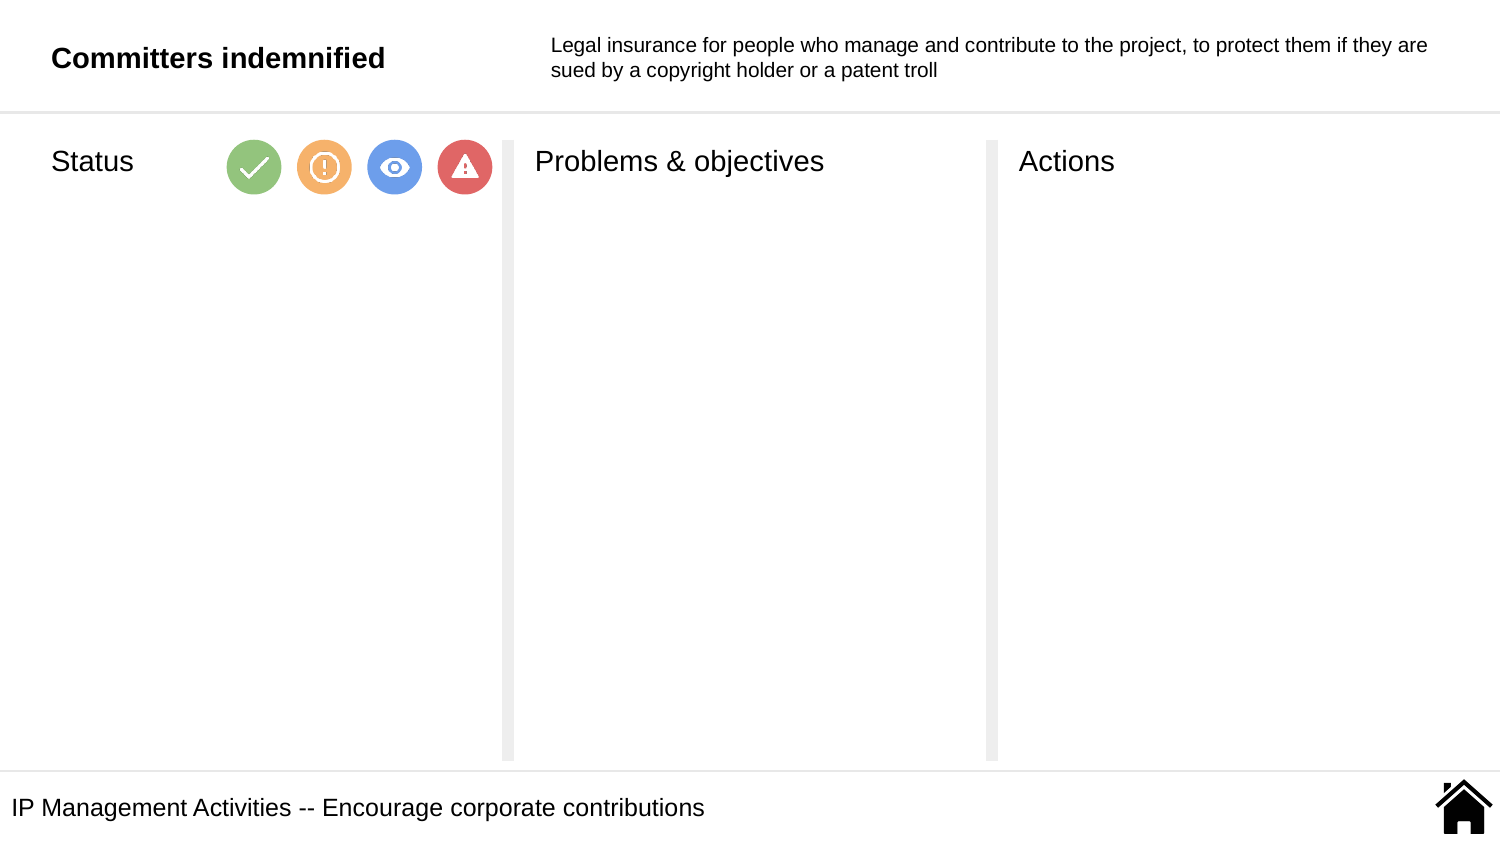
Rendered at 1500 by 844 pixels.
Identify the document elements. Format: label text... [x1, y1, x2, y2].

picture [449, 149, 481, 182]
list IP Management Activities -- Encourage corporate contributions [0, 769, 1430, 844]
text_box [367, 139, 423, 195]
picture [233, 146, 275, 188]
text_box [437, 139, 493, 195]
list Actions [1007, 131, 1461, 770]
list Legal insurance for people who manage and contribute to the project, to protect them if they are sued by a copyright holder or a patent troll [539, 15, 1461, 98]
picture [306, 148, 343, 186]
picture [378, 152, 411, 184]
text_box [236, 139, 272, 146]
picture [1435, 779, 1493, 834]
text_box [275, 149, 282, 185]
list Problems & objectives [523, 131, 977, 769]
text_box [226, 149, 233, 185]
title Committers indemnified [39, 15, 524, 98]
text_box [296, 139, 352, 195]
text_box [236, 188, 272, 195]
list Status [39, 131, 493, 769]
